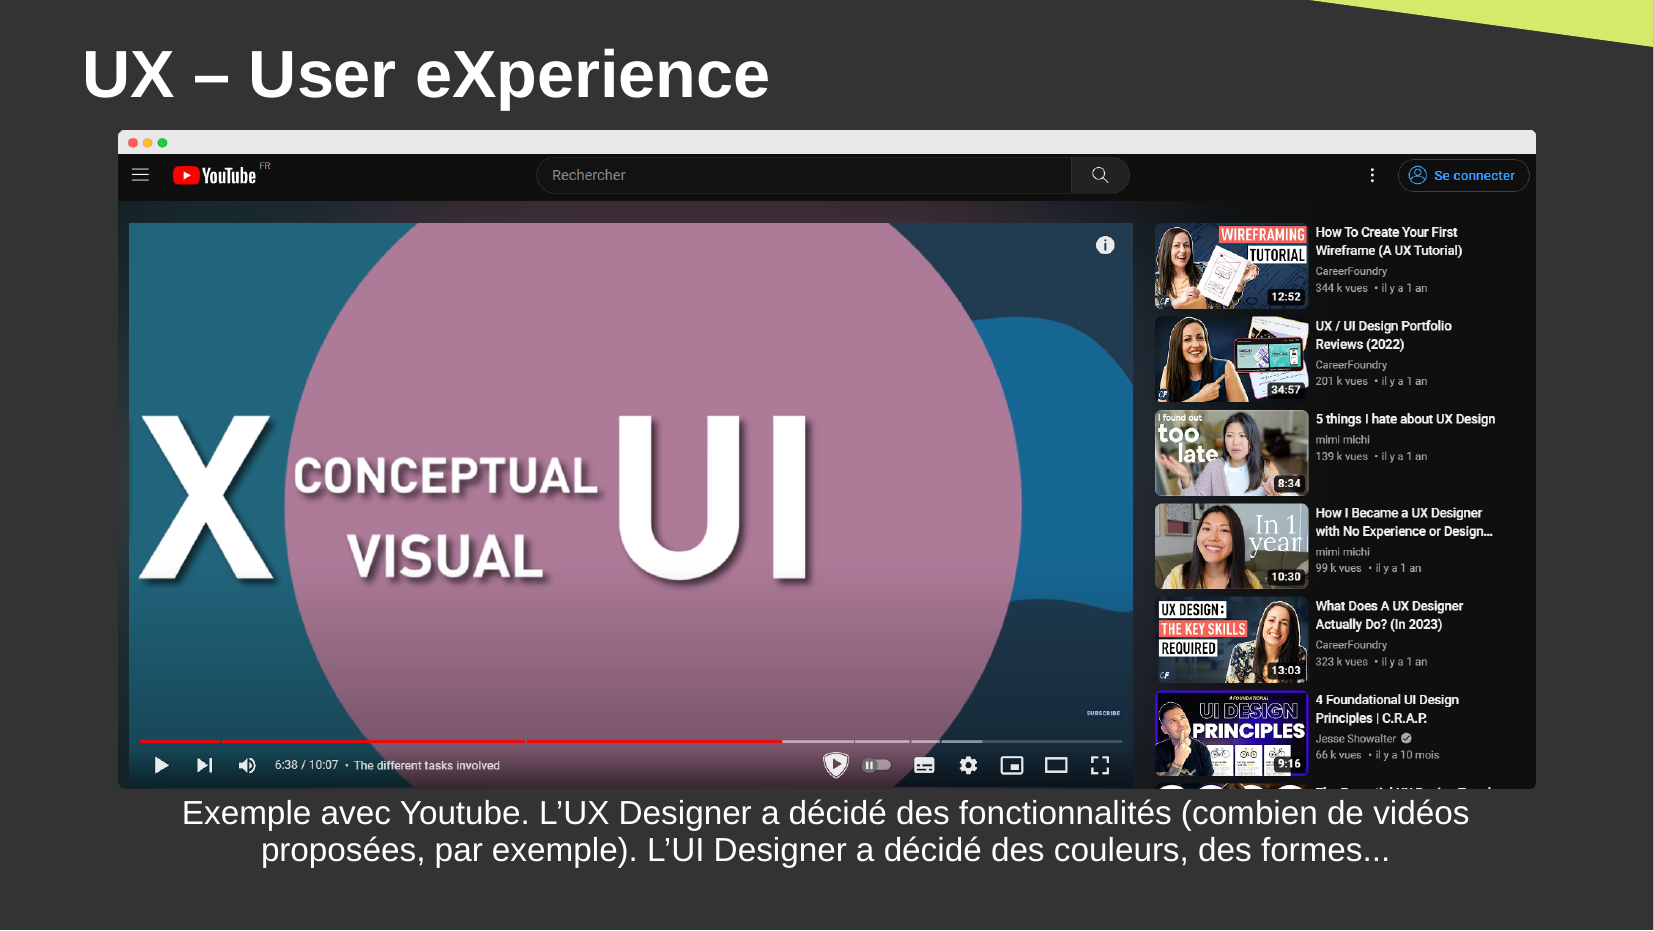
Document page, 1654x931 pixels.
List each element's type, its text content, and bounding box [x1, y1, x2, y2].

text_box Exemple avec Youtube. L’UX Designer a décidé des fonctionnalités (combien de vidéos proposées, par exemple). L’UI Designer a décidé des couleurs, des formes... [165, 789, 1489, 876]
title UX – User eXperience [82, 37, 1571, 114]
picture [118, 130, 1536, 789]
text_box [1309, 0, 1654, 48]
